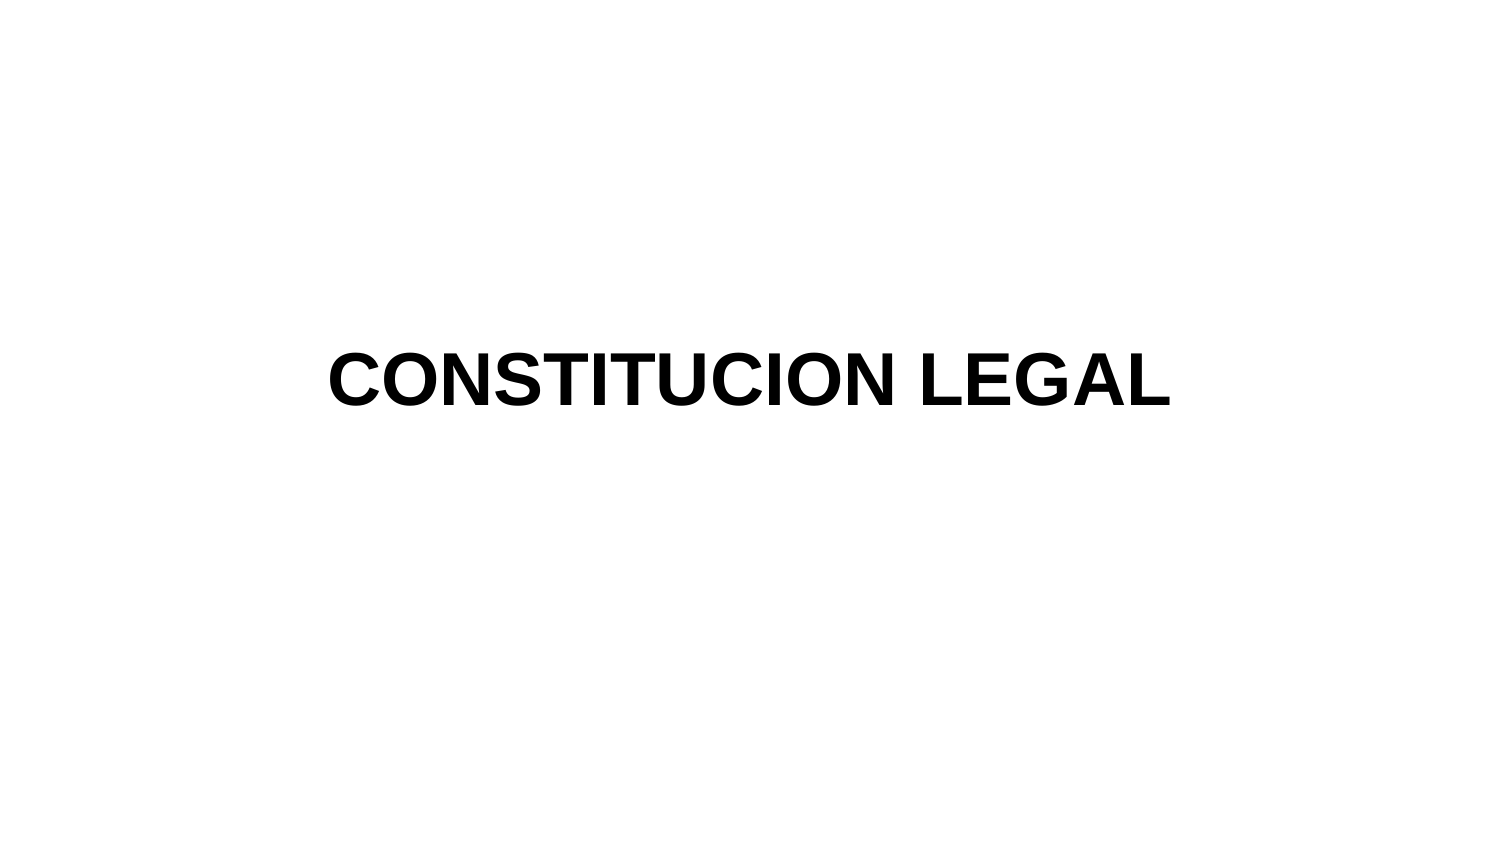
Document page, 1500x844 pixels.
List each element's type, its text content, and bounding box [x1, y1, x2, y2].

title CONSTITUCION LEGAL [75, 309, 1425, 451]
